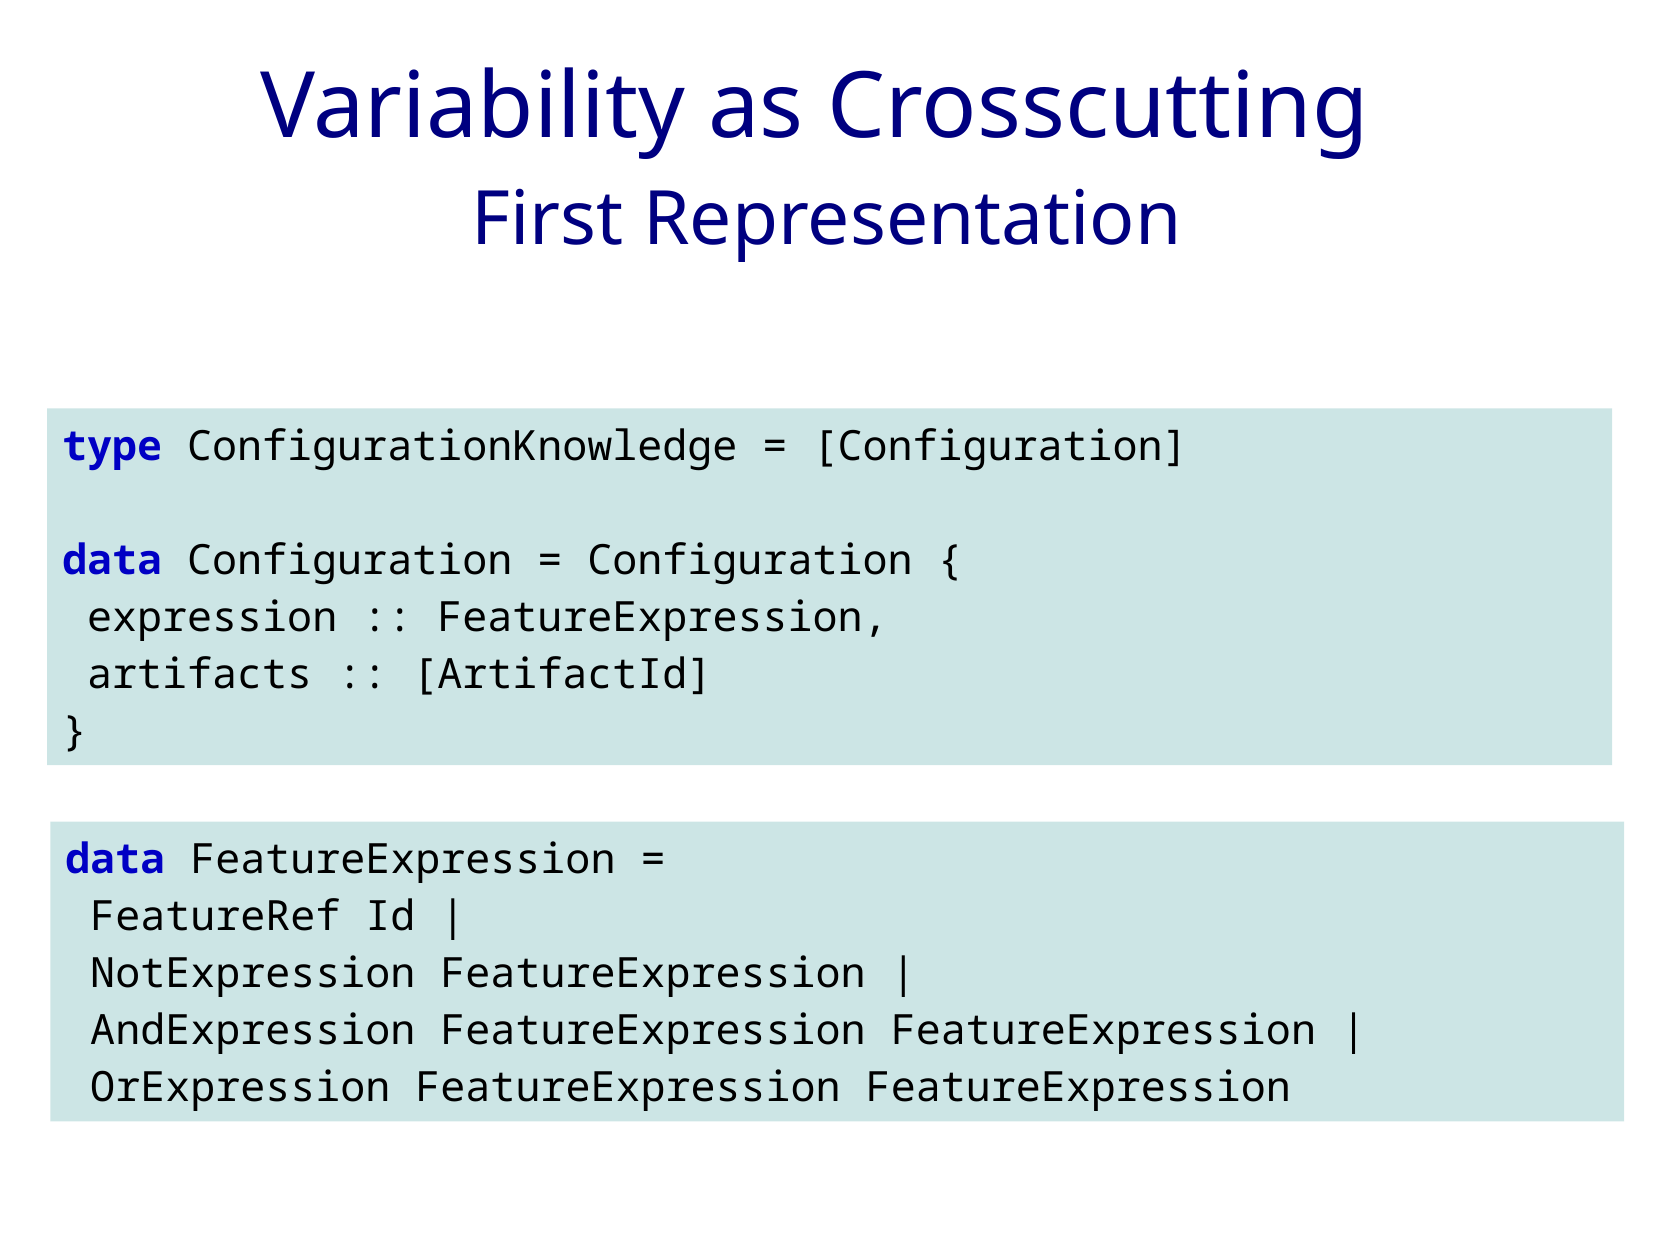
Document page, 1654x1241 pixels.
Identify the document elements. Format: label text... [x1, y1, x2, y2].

text_box data FeatureExpression = FeatureRef Id | NotExpression FeatureExpression | AndExpression FeatureExpression FeatureExpression | OrExpression FeatureExpression FeatureExpression [50, 821, 1625, 1099]
title Variability as Crosscutting First Representation [82, 36, 1571, 270]
text_box type ConfigurationKnowledge = [Configuration] data Configuration = Configuration { expression :: FeatureExpression, artifacts :: [ArtifactId] } [47, 408, 1613, 739]
